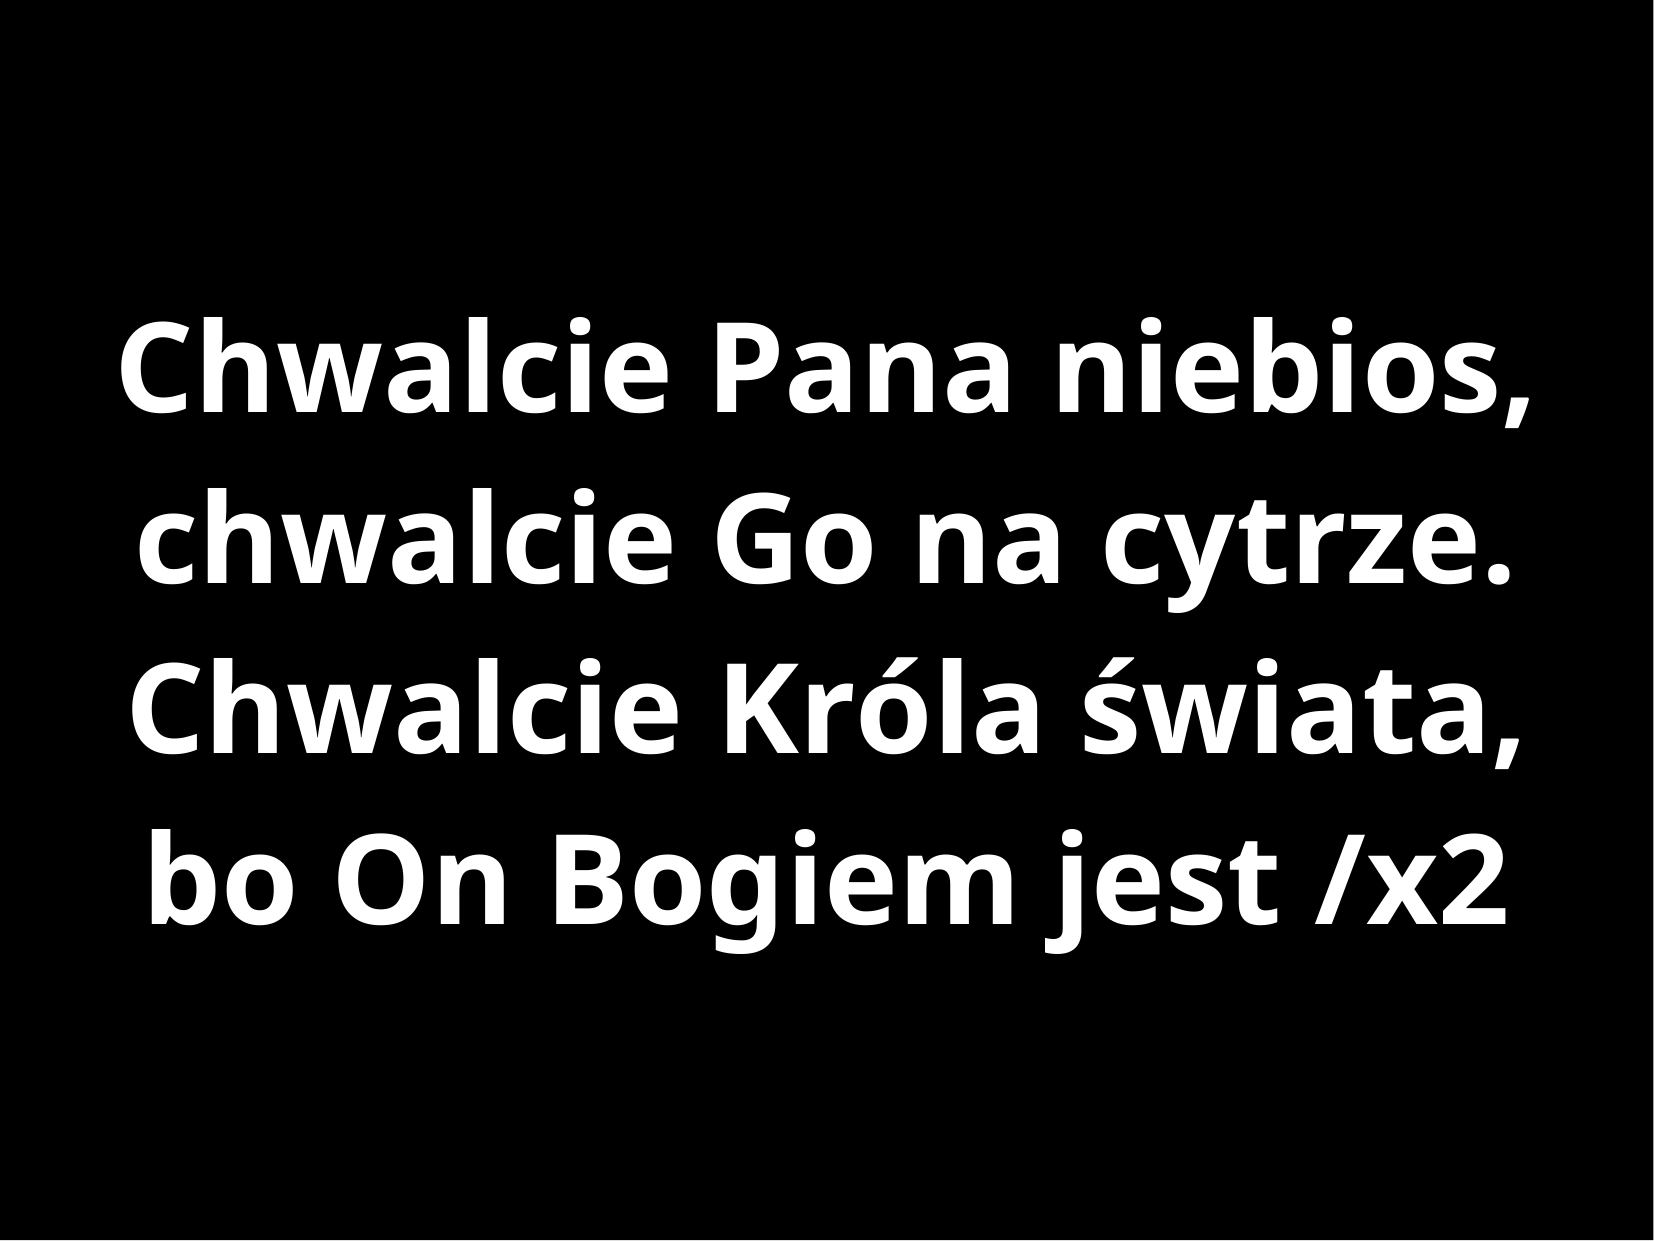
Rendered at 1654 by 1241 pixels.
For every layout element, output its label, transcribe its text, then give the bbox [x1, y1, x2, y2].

title Chwalcie Pana niebios, chwalcie Go na cytrze. Chwalcie Króla świata, bo On Bogiem jest /x2 [0, 0, 1654, 1241]
